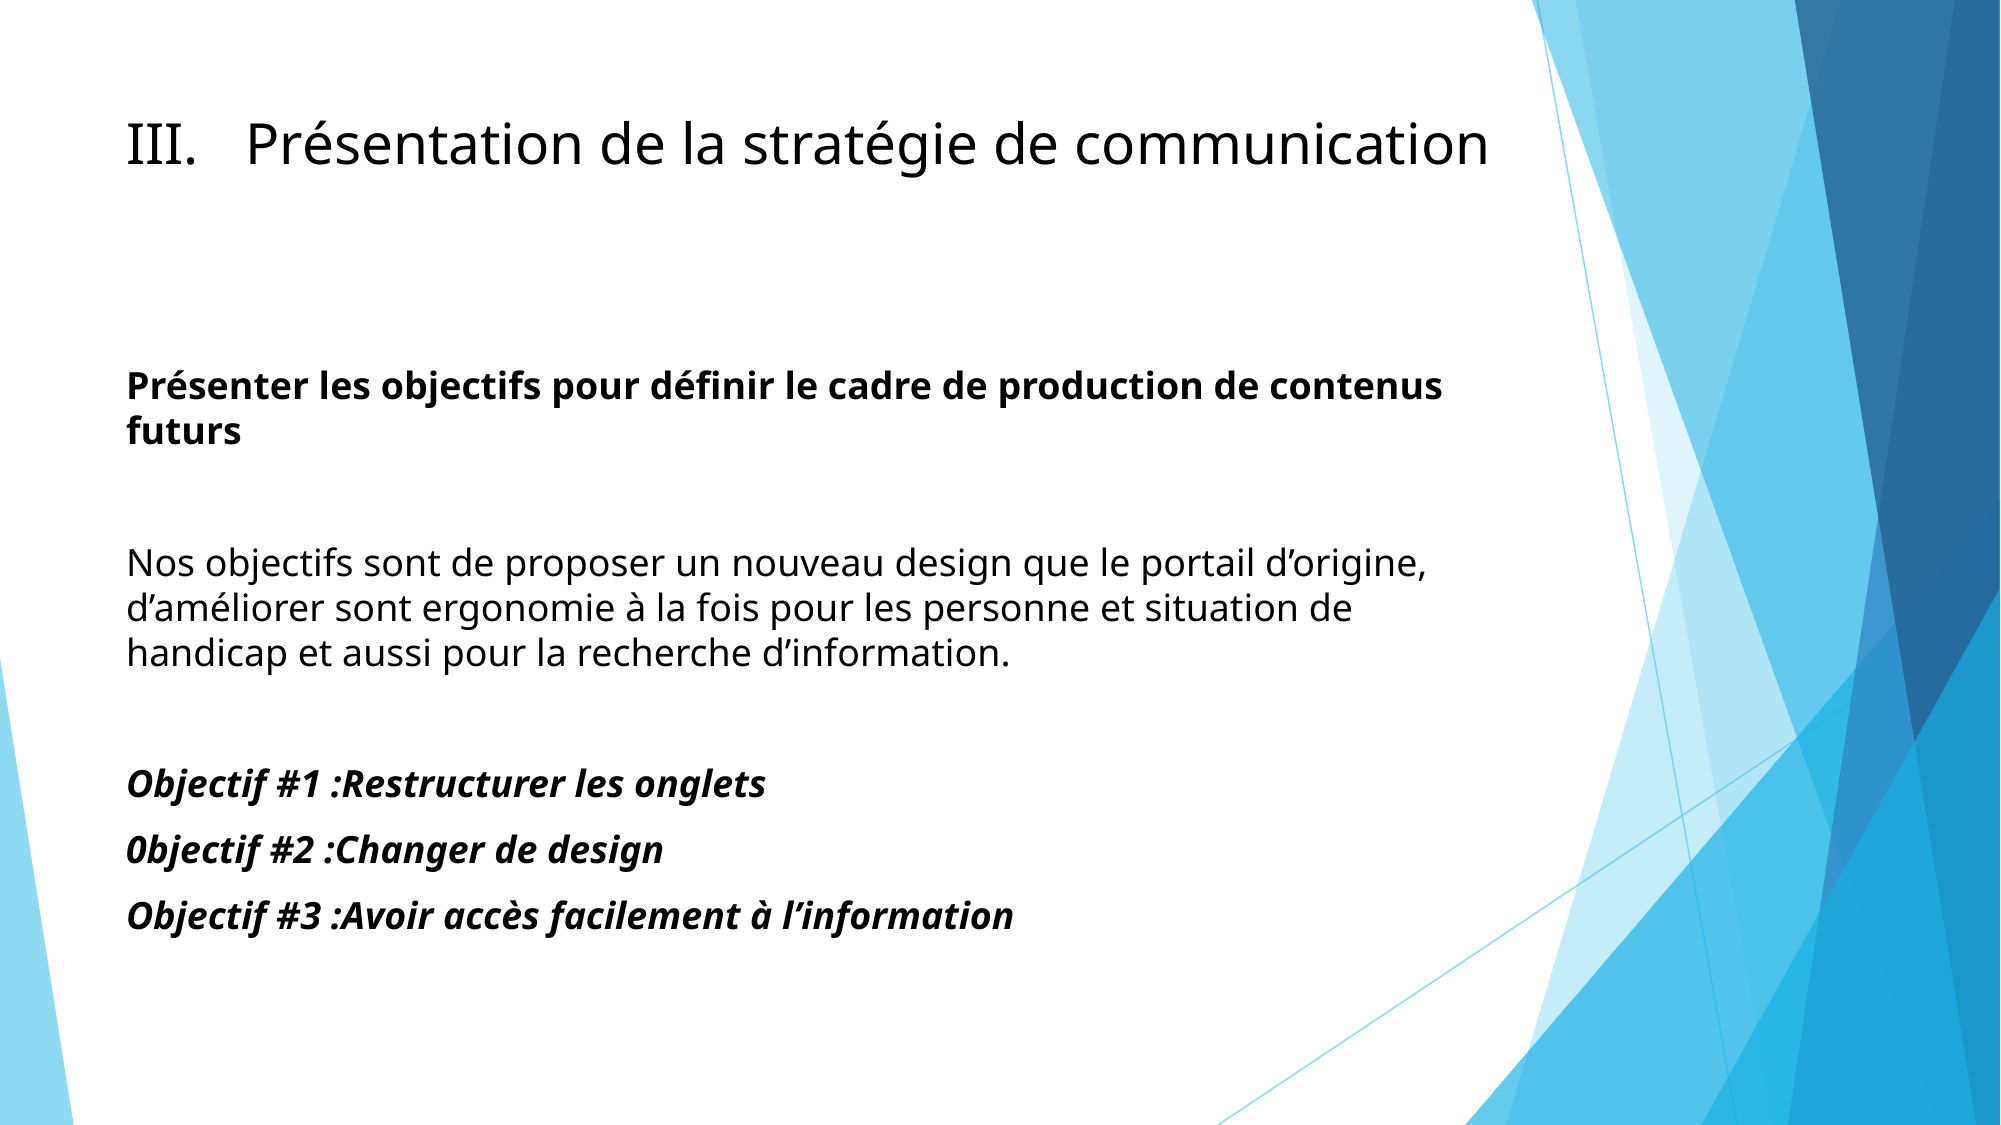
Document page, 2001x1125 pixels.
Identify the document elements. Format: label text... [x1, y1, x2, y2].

list Présenter les objectifs pour définir le cadre de production de contenus futurs Nos objectifs sont de proposer un nouveau design que le portail d’origine, d’améliorer sont ergonomie à la fois pour les personne et situation de handicap et aussi pour la recherche d’information. Objectif #1 :Restructurer les onglets 0bjectif #2 :Changer de design Objectif #3 :Avoir accès facilement à l’information [111, 354, 1522, 992]
title Présentation de la stratégie de communication [111, 99, 1522, 317]
